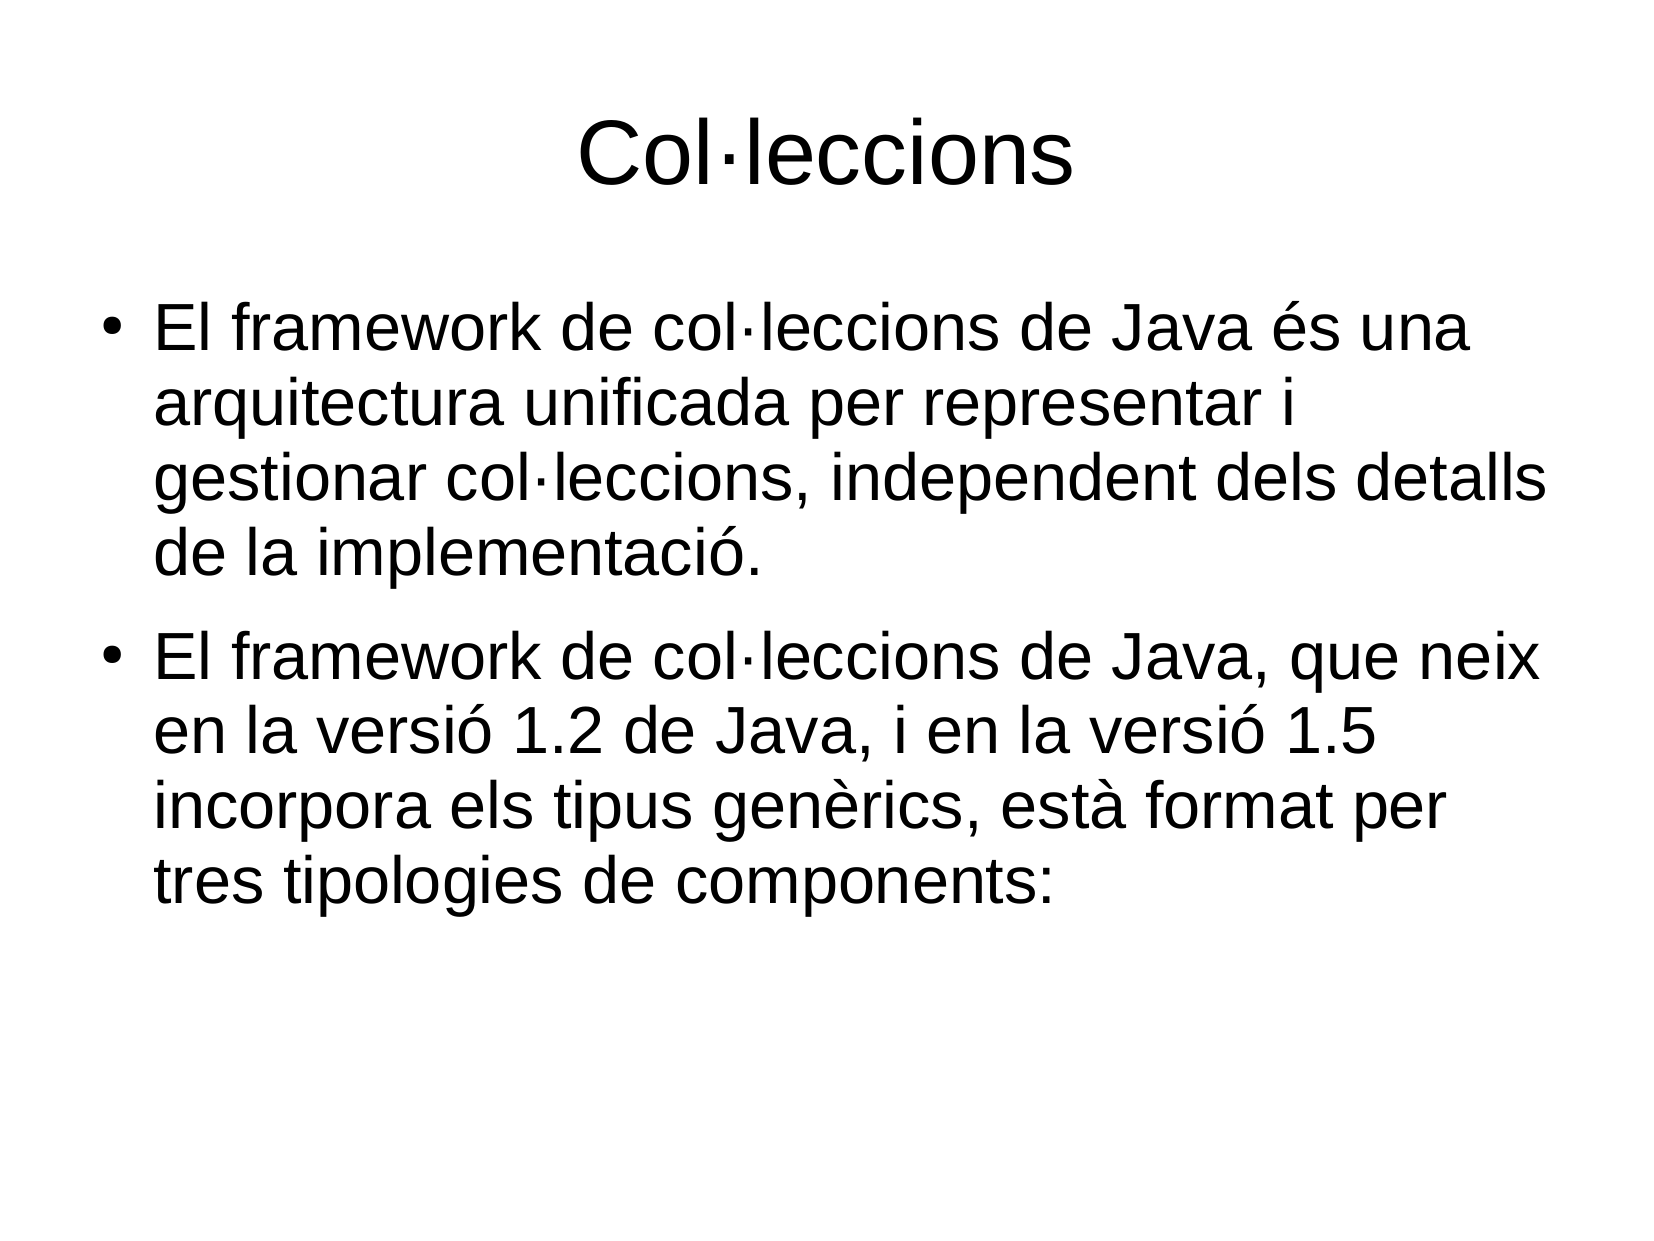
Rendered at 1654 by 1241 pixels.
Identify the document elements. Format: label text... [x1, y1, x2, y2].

list El framework de col·leccions de Java és una arquitectura unificada per representar i gestionar col·leccions, independent dels detalls de la implementació. El framework de col·leccions de Java, que neix en la versió 1.2 de Java, i en la versió 1.5 incorpora els tipus genèrics, està format per tres tipologies de components: [82, 290, 1571, 1109]
title Col·leccions [82, 49, 1571, 257]
